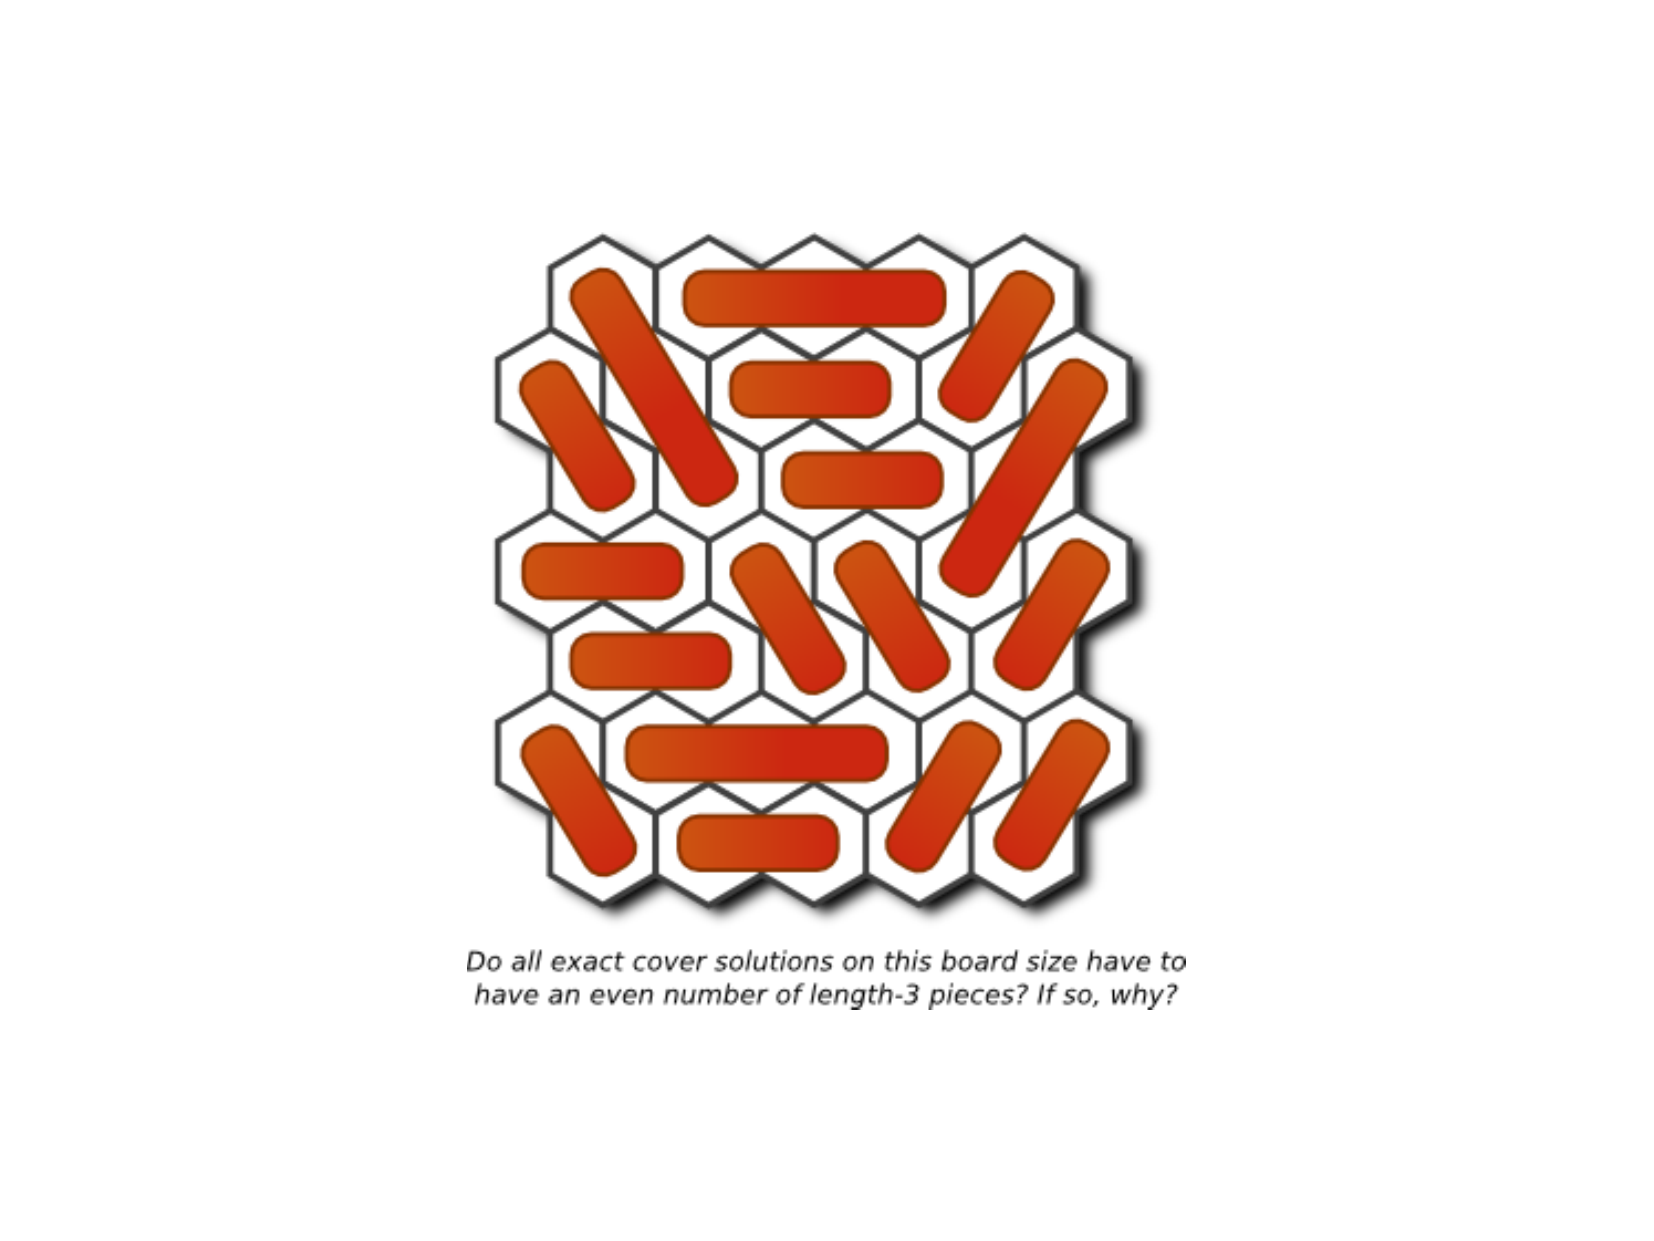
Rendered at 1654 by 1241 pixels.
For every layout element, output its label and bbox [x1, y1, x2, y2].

picture [467, 231, 1186, 1010]
